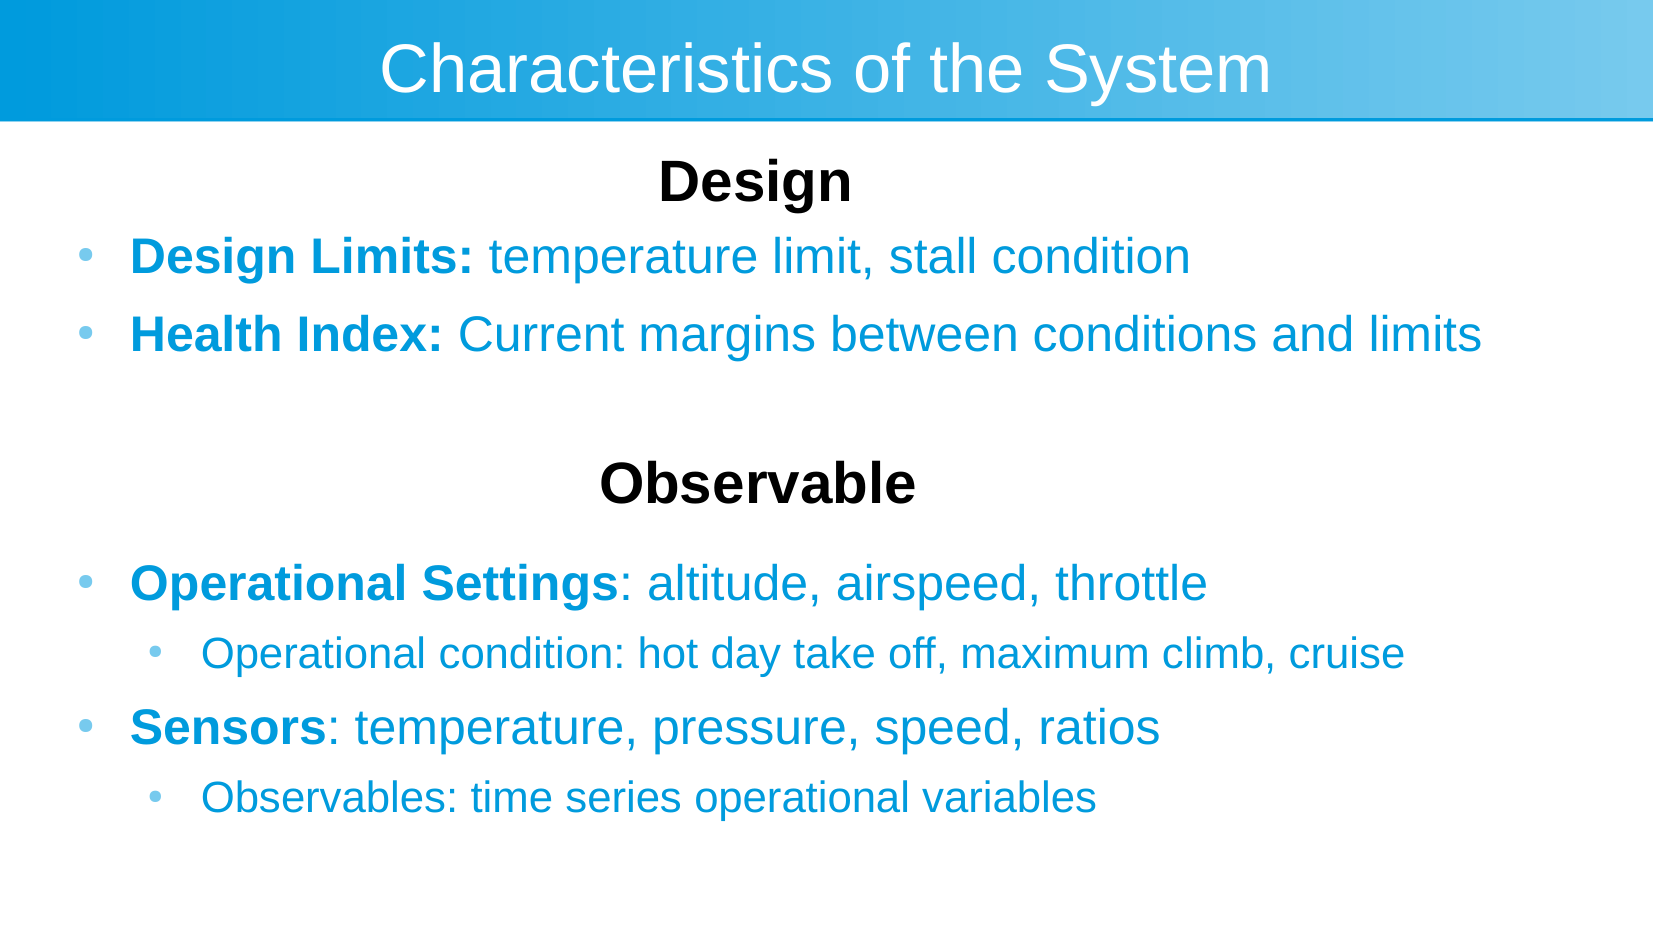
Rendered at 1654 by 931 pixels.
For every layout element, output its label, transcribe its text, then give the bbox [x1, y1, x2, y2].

text_box Observable [513, 442, 987, 562]
title Characteristics of the System [59, 29, 1595, 108]
text_box Design [572, 141, 1046, 228]
list Design Limits: temperature limit, stall condition Health Index: Current margins between conditions and limits [59, 228, 1595, 384]
list Operational Settings: altitude, airspeed, throttle Operational condition: hot day take off, maximum climb, cruise Sensors: temperature, pressure, speed, ratios Observables: time series operational variables [59, 555, 1595, 827]
